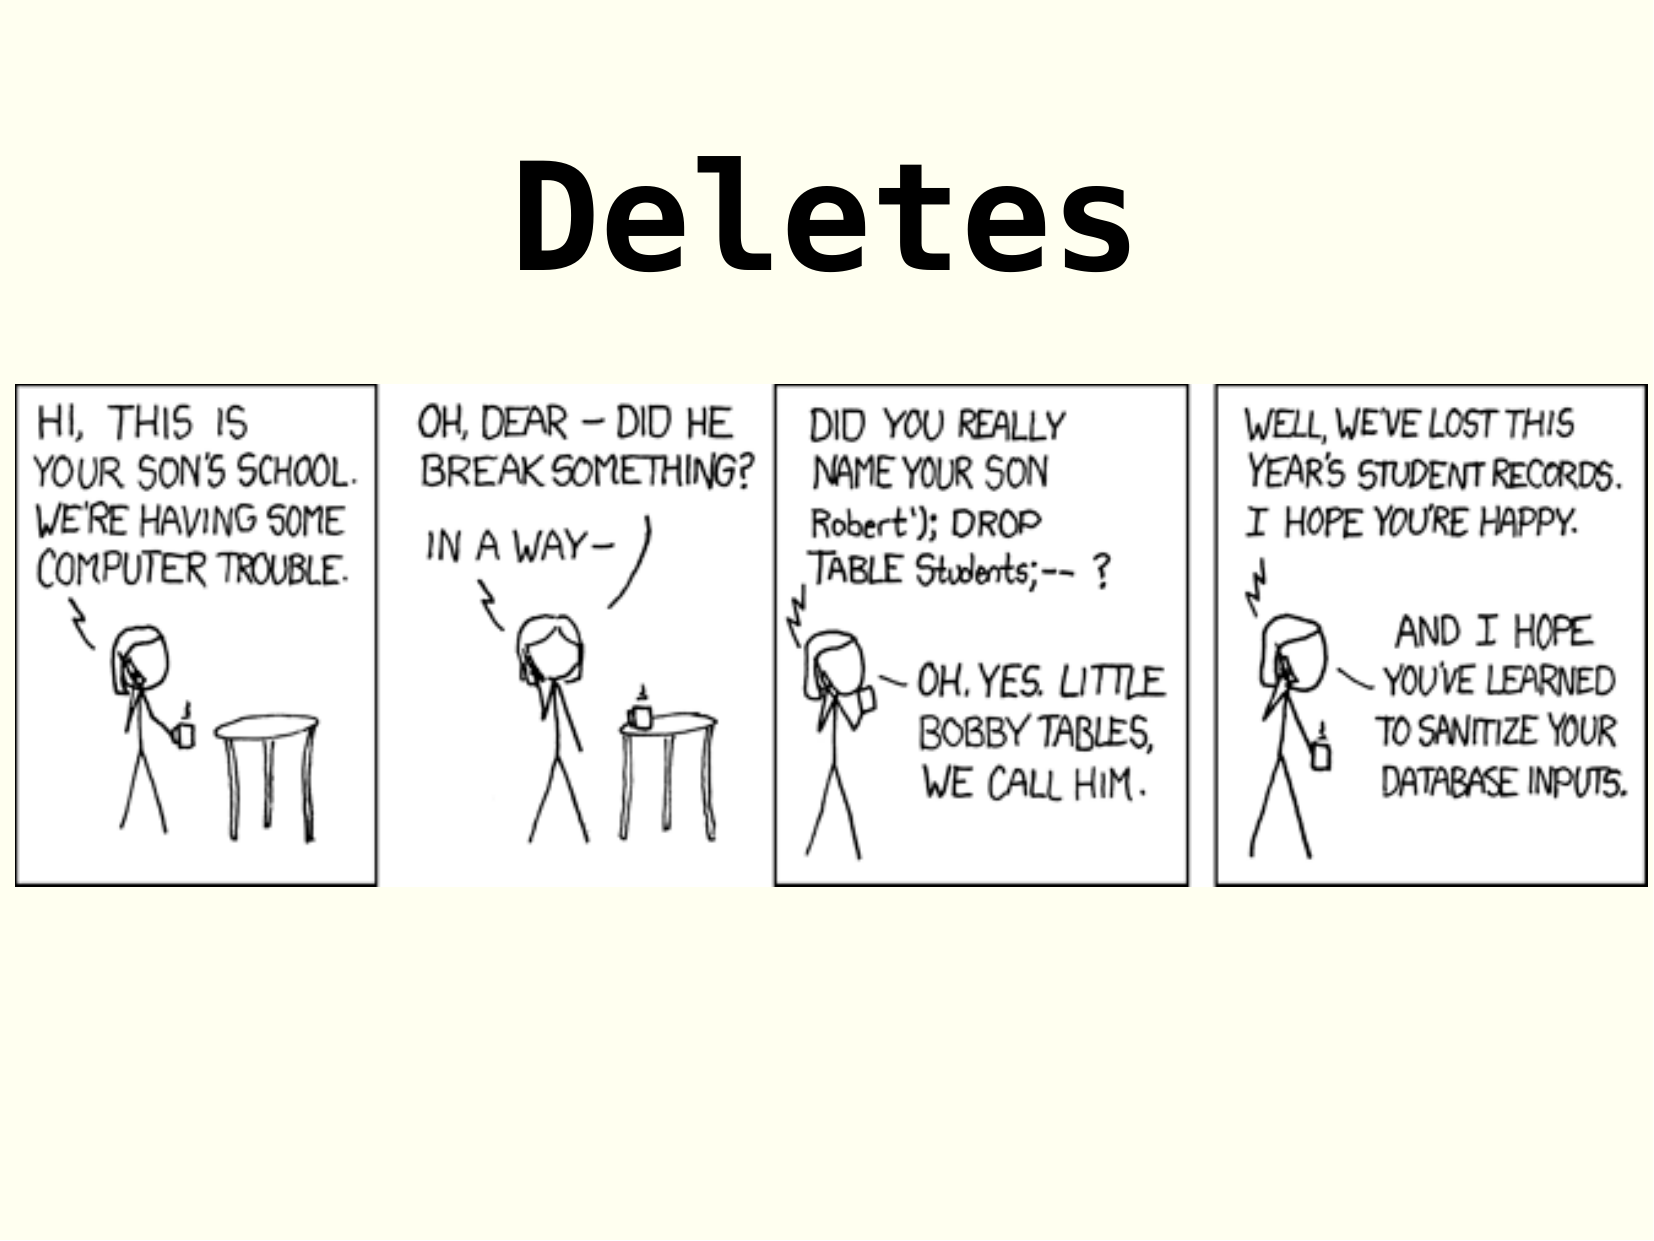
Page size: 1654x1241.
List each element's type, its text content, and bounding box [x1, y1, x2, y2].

picture [15, 384, 1648, 887]
subtitle Deletes [82, 36, 1571, 384]
